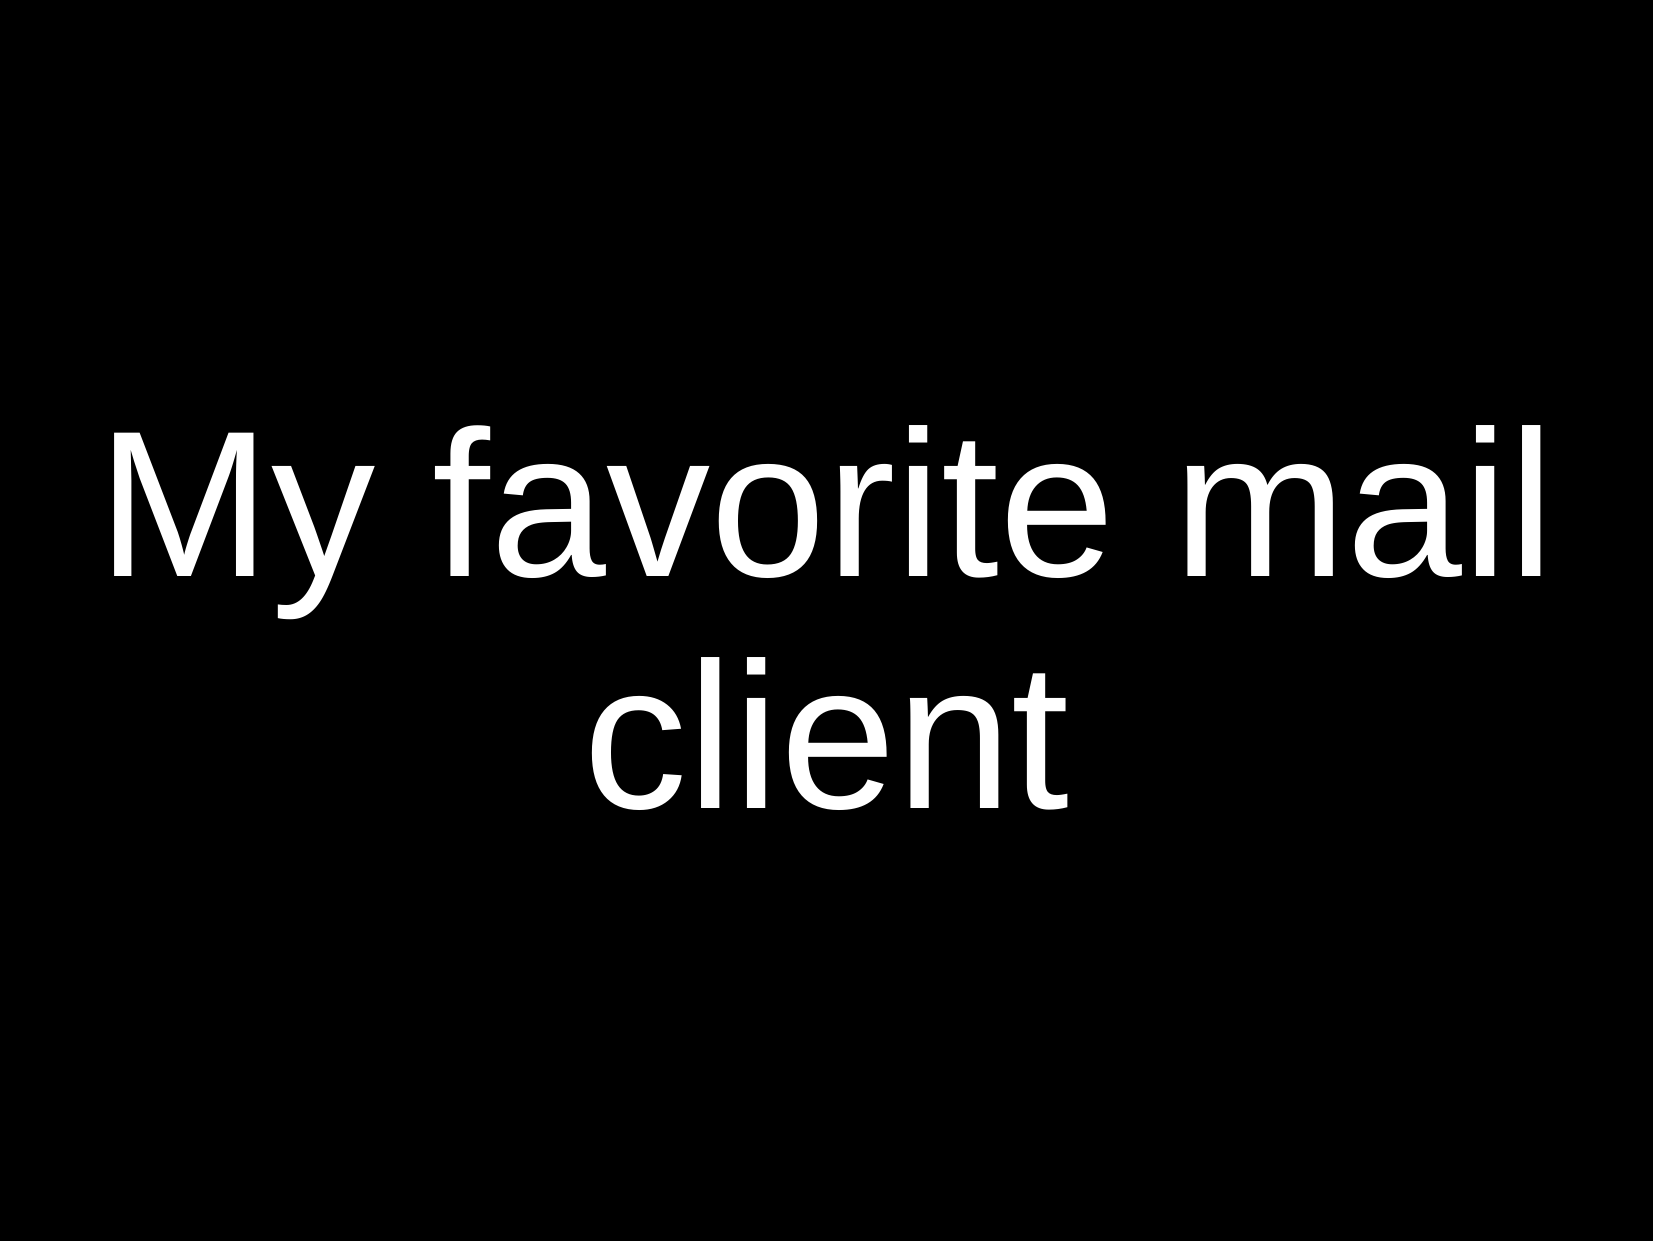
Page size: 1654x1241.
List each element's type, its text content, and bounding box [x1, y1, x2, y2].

title My favorite mail client [82, 101, 1571, 1140]
